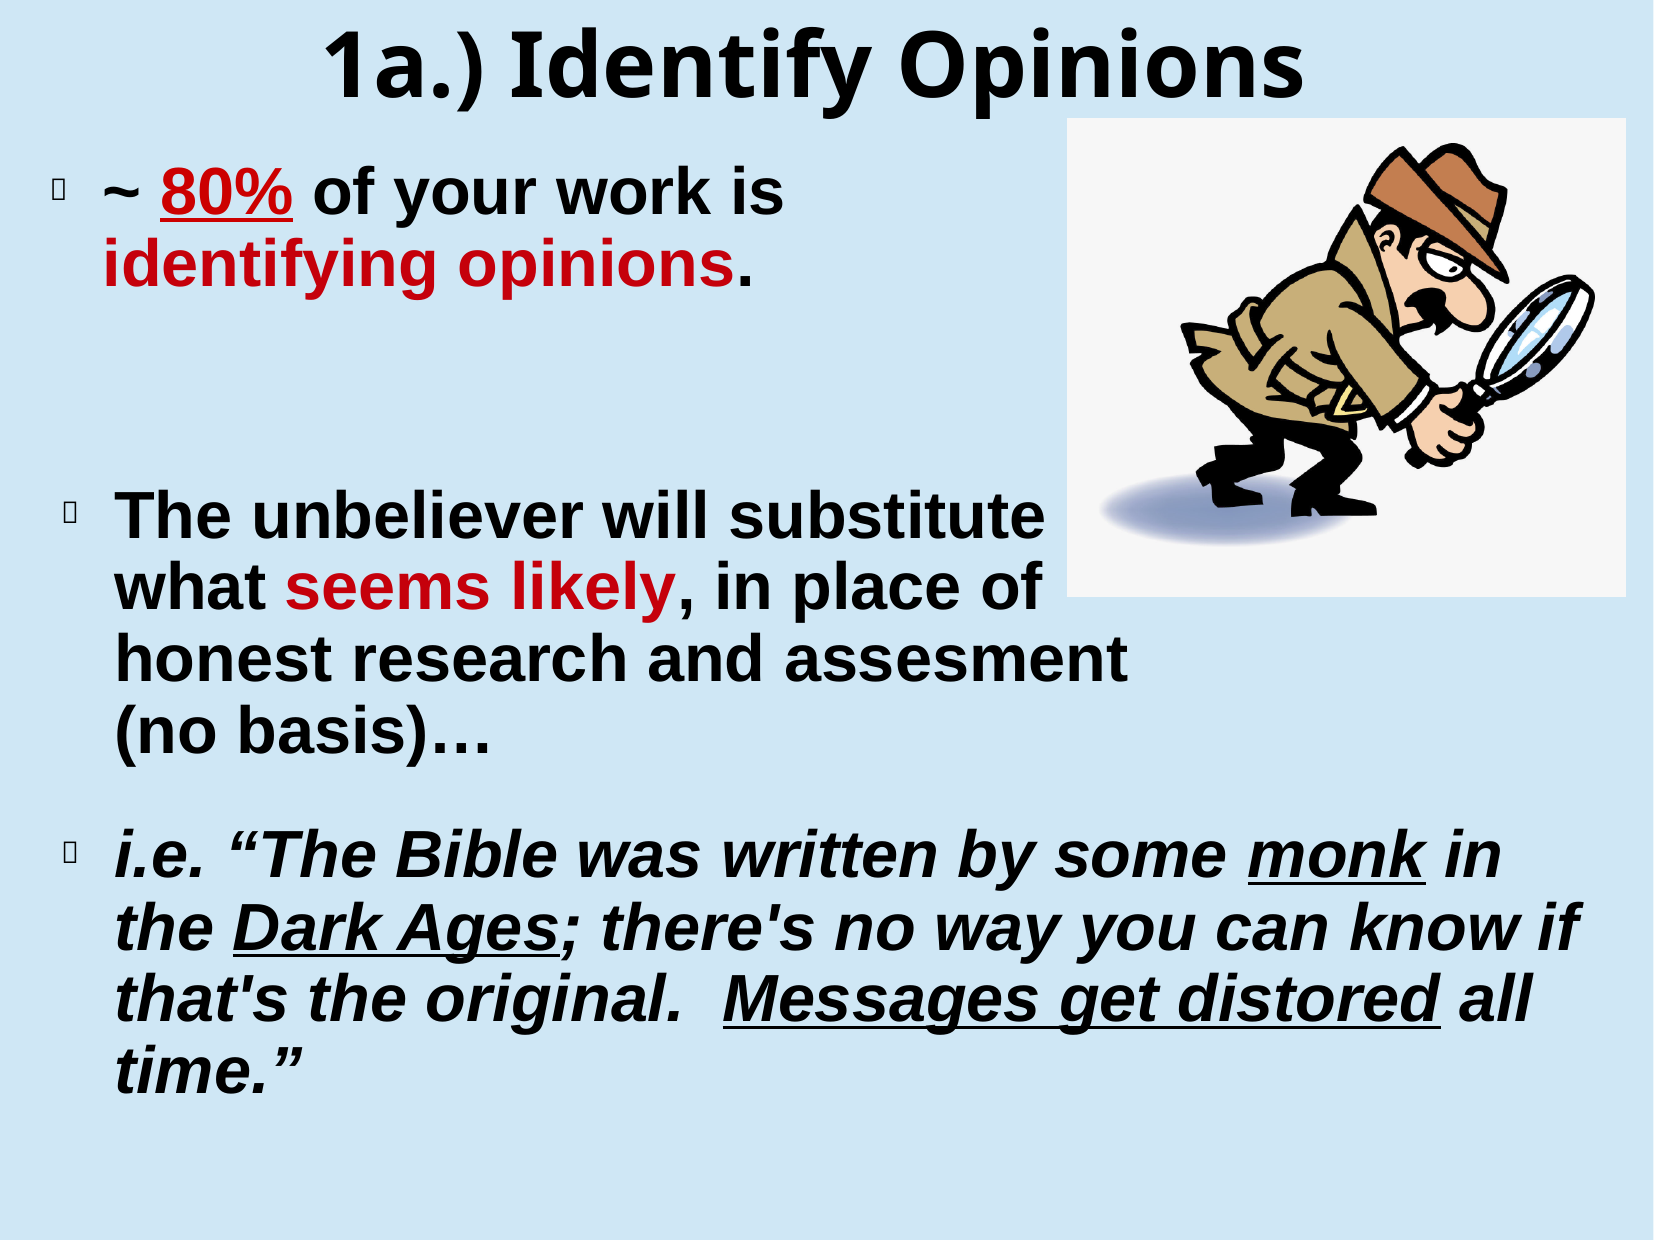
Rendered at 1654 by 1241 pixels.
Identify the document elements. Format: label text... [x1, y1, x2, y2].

list i.e. “The Bible was written by some monk in the Dark Ages; there's no way you can know if that's the original. Messages get distored all time.” [43, 820, 1594, 1103]
list ~ 80% of your work is identifying opinions. [31, 157, 1067, 738]
title 1a.) Identify Opinions [69, 0, 1558, 136]
picture [1067, 118, 1626, 597]
list The unbeliever will substitute what seems likely, in place of honest research and assesment (no basis)… [43, 480, 1163, 763]
